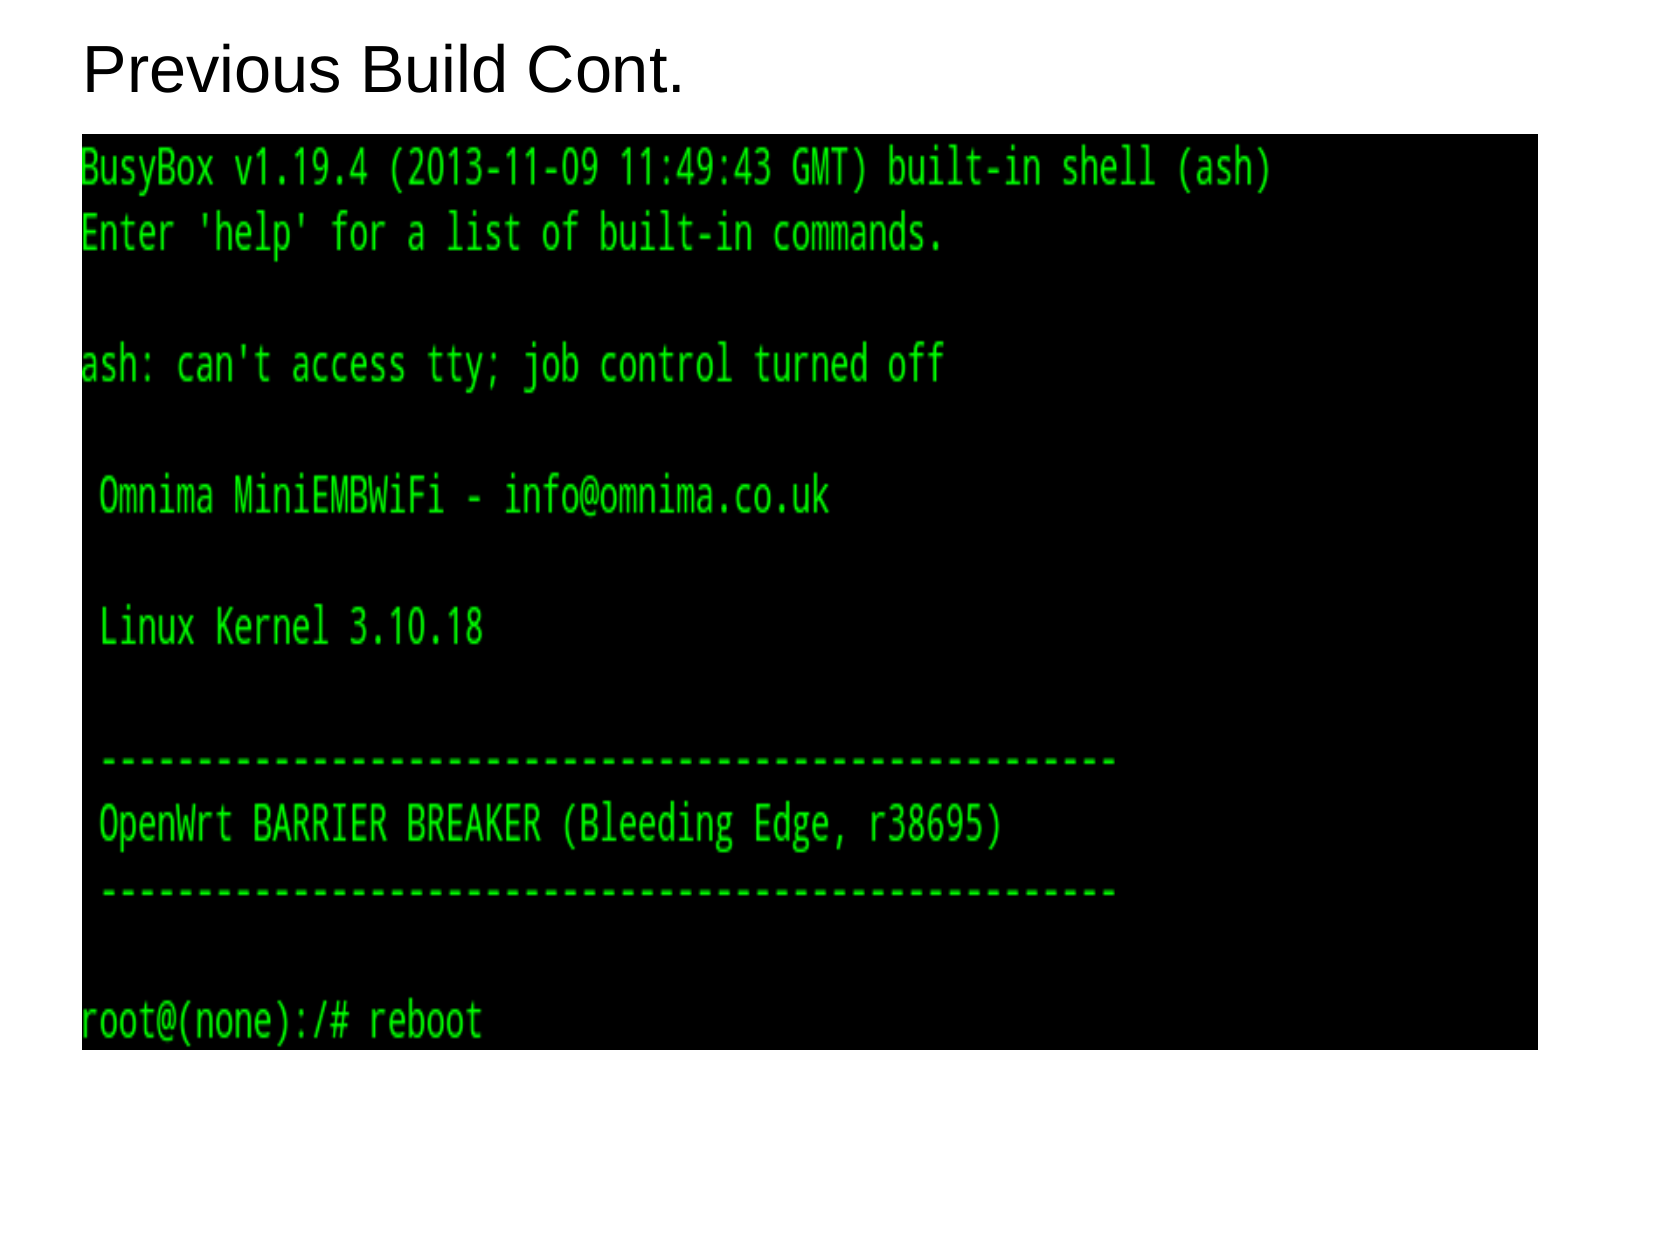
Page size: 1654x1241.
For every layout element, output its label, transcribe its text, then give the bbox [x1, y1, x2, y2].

title Previous Build Cont. [82, 32, 1571, 107]
picture [82, 134, 1538, 1051]
